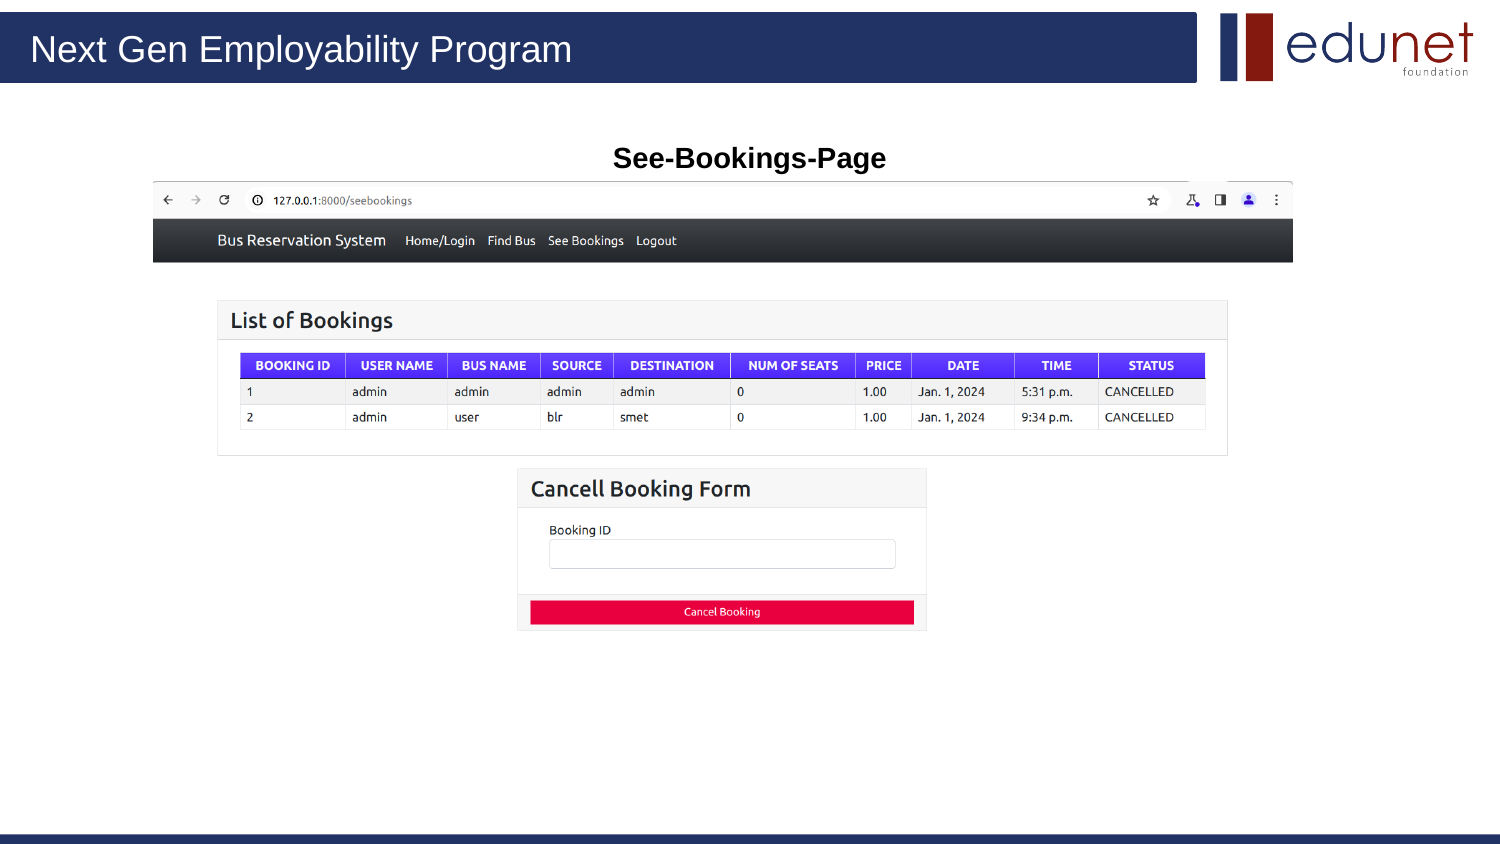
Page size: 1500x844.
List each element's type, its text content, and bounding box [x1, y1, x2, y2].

picture [153, 181, 1293, 780]
picture [1279, 14, 1482, 83]
title See-Bookings-Page [103, 105, 1397, 208]
